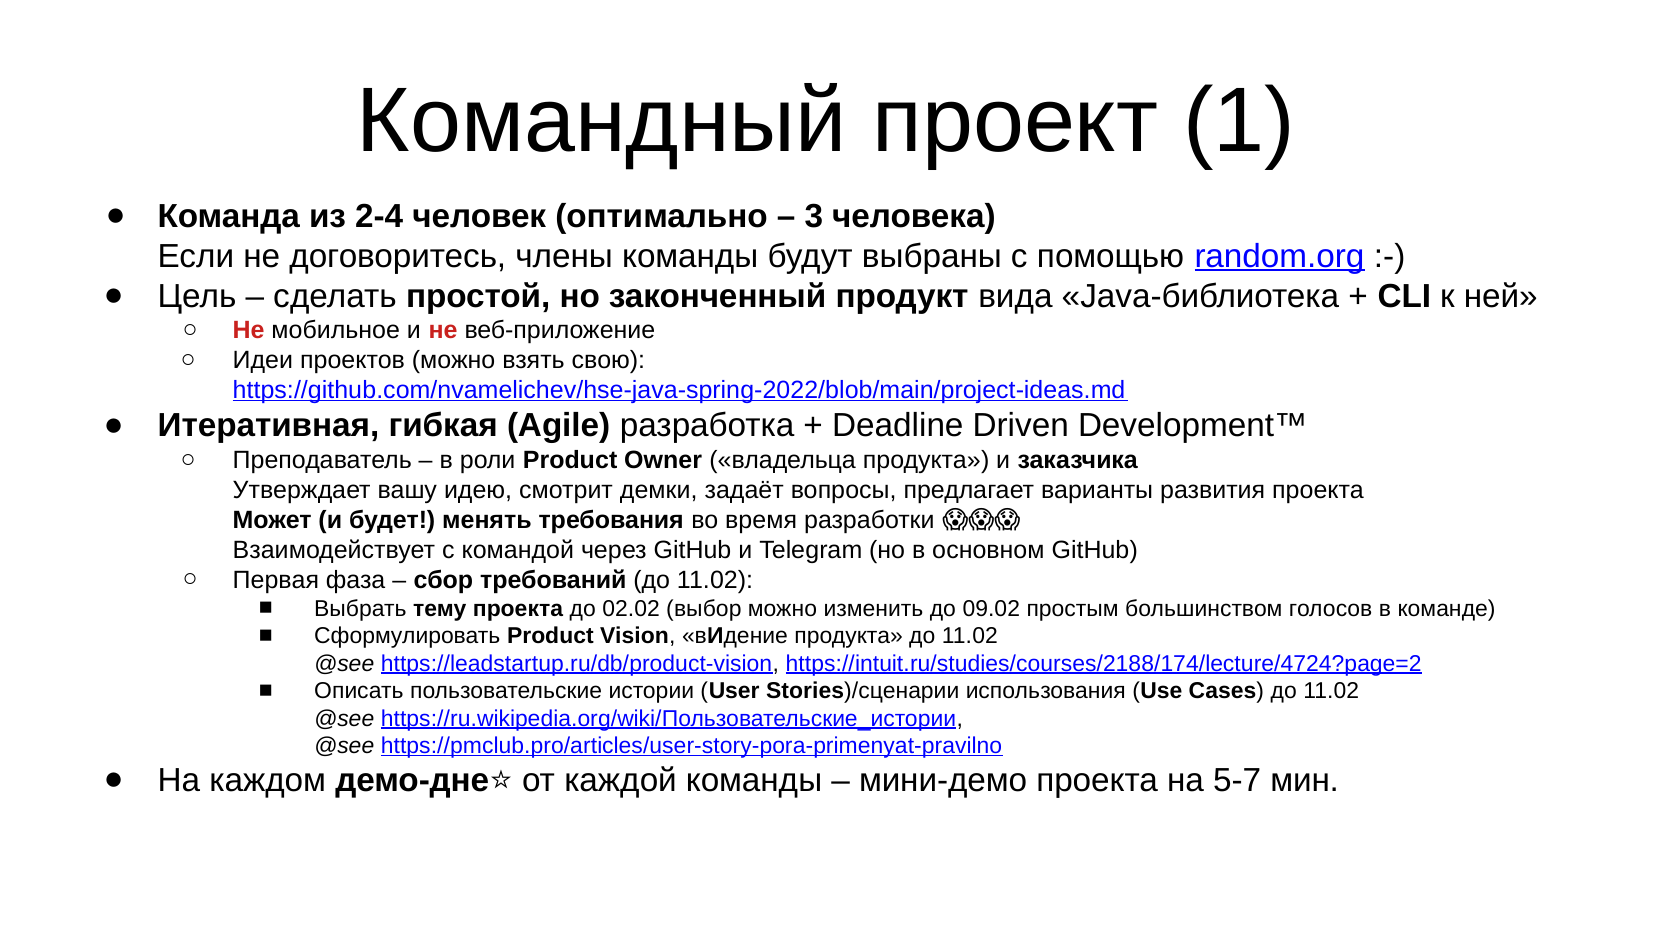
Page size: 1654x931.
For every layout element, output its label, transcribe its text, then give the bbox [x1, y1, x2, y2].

text_box Командный проект (1) [82, 37, 1571, 193]
text_box Команда из 2-4 человек (оптимально – 3 человека) Если не договоритесь, члены команды будут выбраны с помощью random.org :-) Цель – сделать простой, но законченный продукт вида «Java-библиотека + CLI к ней» Не мобильное и не веб-приложение Идеи проектов (можно взять свою): https://github.com/nvamelichev/hse-java-spring-2022/blob/main/project-ideas.md Итеративная, гибкая (Agile) разработка + Deadline Driven Development™ Преподаватель – в роли Product Owner («владельца продукта») и заказчика Утверждает вашу идею, смотрит демки, задаёт вопросы, предлагает варианты развития проекта Может (и будет!) менять требования во время разработки 😱😱😱 Взаимодействует с командой через GitHub и Telegram (но в основном GitHub) Первая фаза – сбор требований (до 11.02): Выбрать тему проекта до 02.02 (выбор можно изменить до 09.02 простым большинством голосов в команде) Сформулировать Product Vision, «вИдение продукта» до 11.02 @see https://leadstartup.ru/db/product-vision, https://intuit.ru/studies/courses/2188/174/lecture/4724?page=2 Описать пользовательские истории (User Stories)/сценарии использования (Use Cases) до 11.02 @see https://ru.wikipedia.org/wiki/Пользовательские_истории, @see https://pmclub.pro/articles/user-story-pora-primenyat-pravilno На каждом демо-дне⭐️ от каждой команды – мини-демо проекта на 5-7 мин. [82, 193, 1571, 827]
